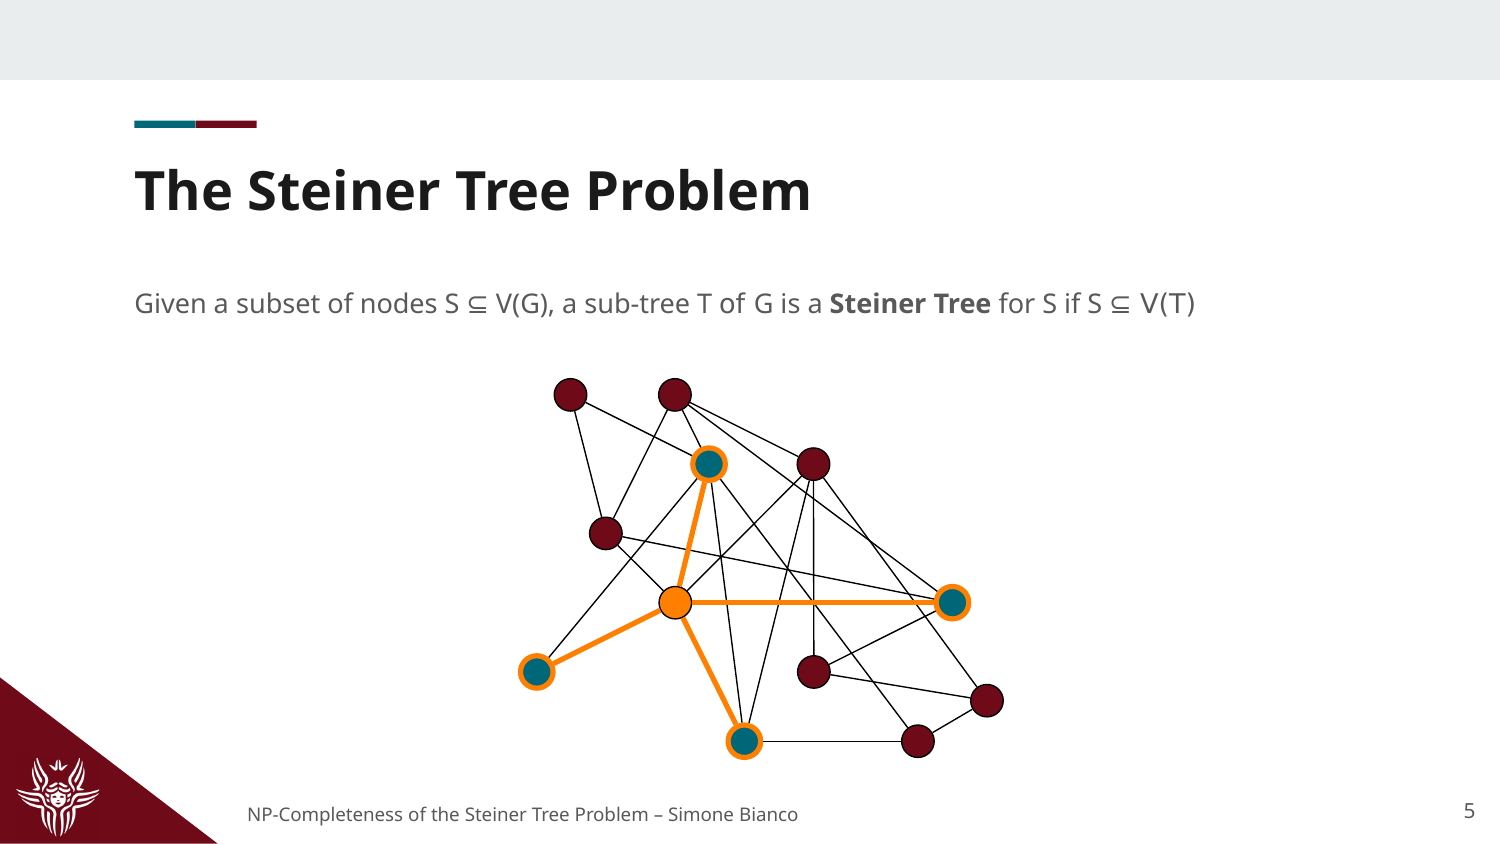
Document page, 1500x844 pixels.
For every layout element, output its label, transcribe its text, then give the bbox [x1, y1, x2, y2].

picture [16, 758, 100, 839]
subtitle NP-Completeness of the Steiner Tree Problem – Simone Bianco [232, 783, 1193, 839]
title The Steiner Tree Problem [119, 141, 1381, 230]
slide_number <number> [1400, 779, 1491, 844]
list Given a subset of nodes S ⊆ V(G), a sub-tree T of G is a Steiner Tree for S if S ⊆ V(T) [119, 266, 1418, 637]
picture [517, 377, 1004, 761]
